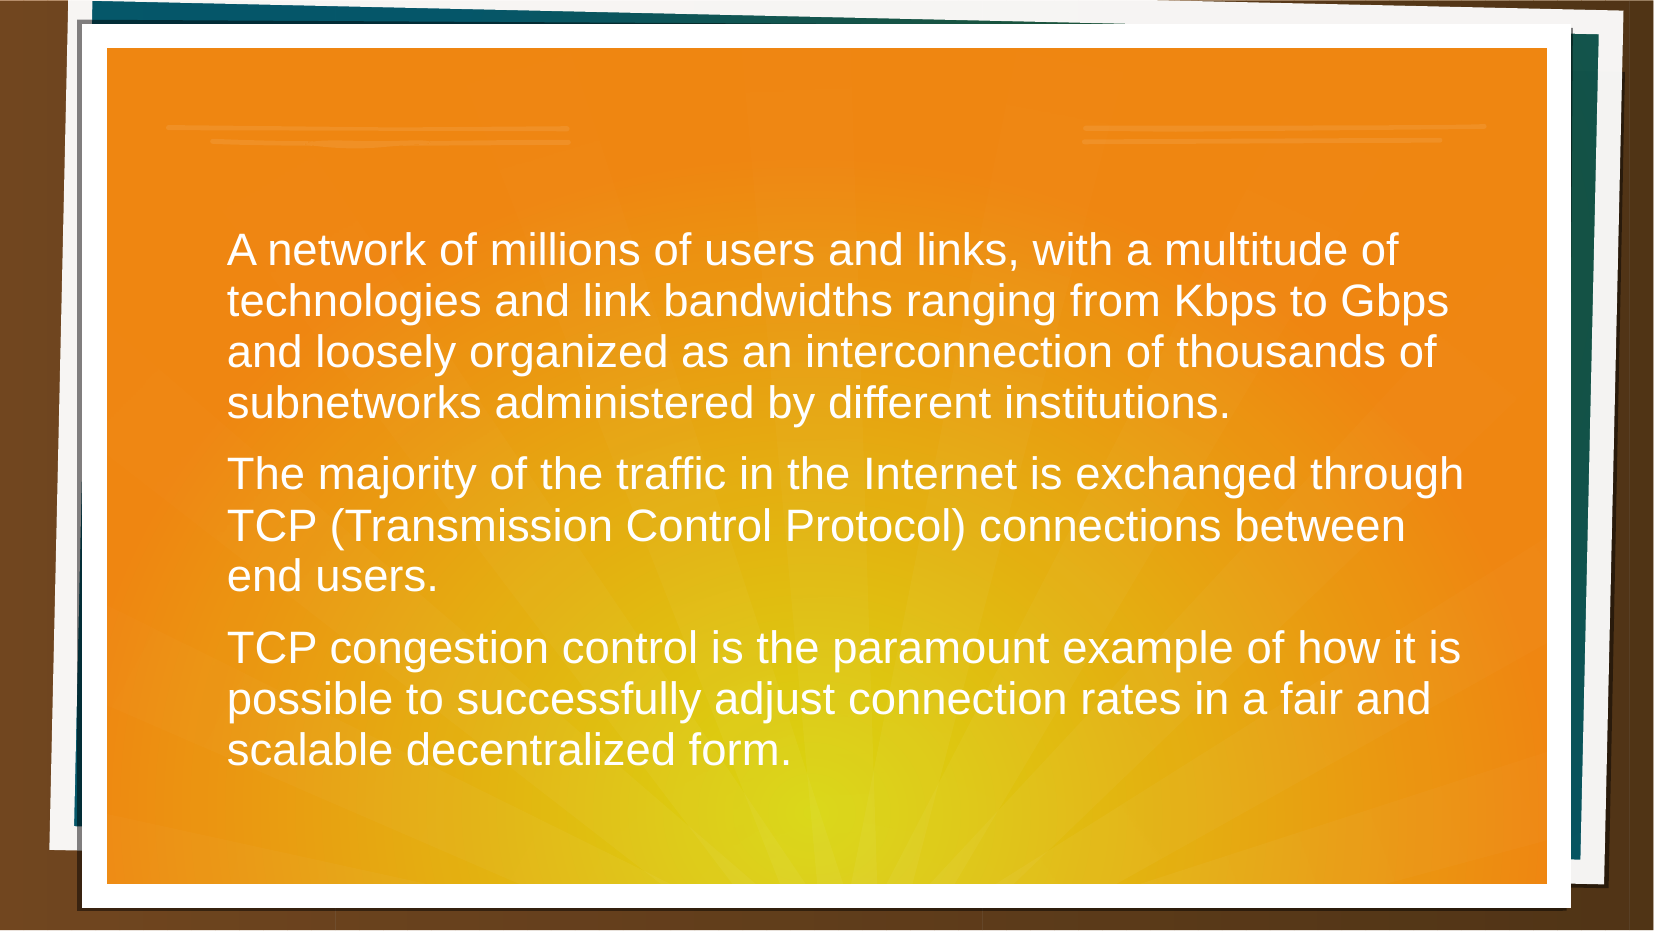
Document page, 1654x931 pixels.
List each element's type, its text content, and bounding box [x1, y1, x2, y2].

list A network of millions of users and links, with a multitude of technologies and link bandwidths ranging from Kbps to Gbps and loosely organized as an interconnection of thousands of subnetworks administered by different institutions. The majority of the traffic in the Internet is exchanged through TCP (Transmission Control Protocol) connections between end users. TCP congestion control is the paramount example of how it is possible to successfully adjust connection rates in a fair and scalable decentralized form. [162, 224, 1492, 815]
